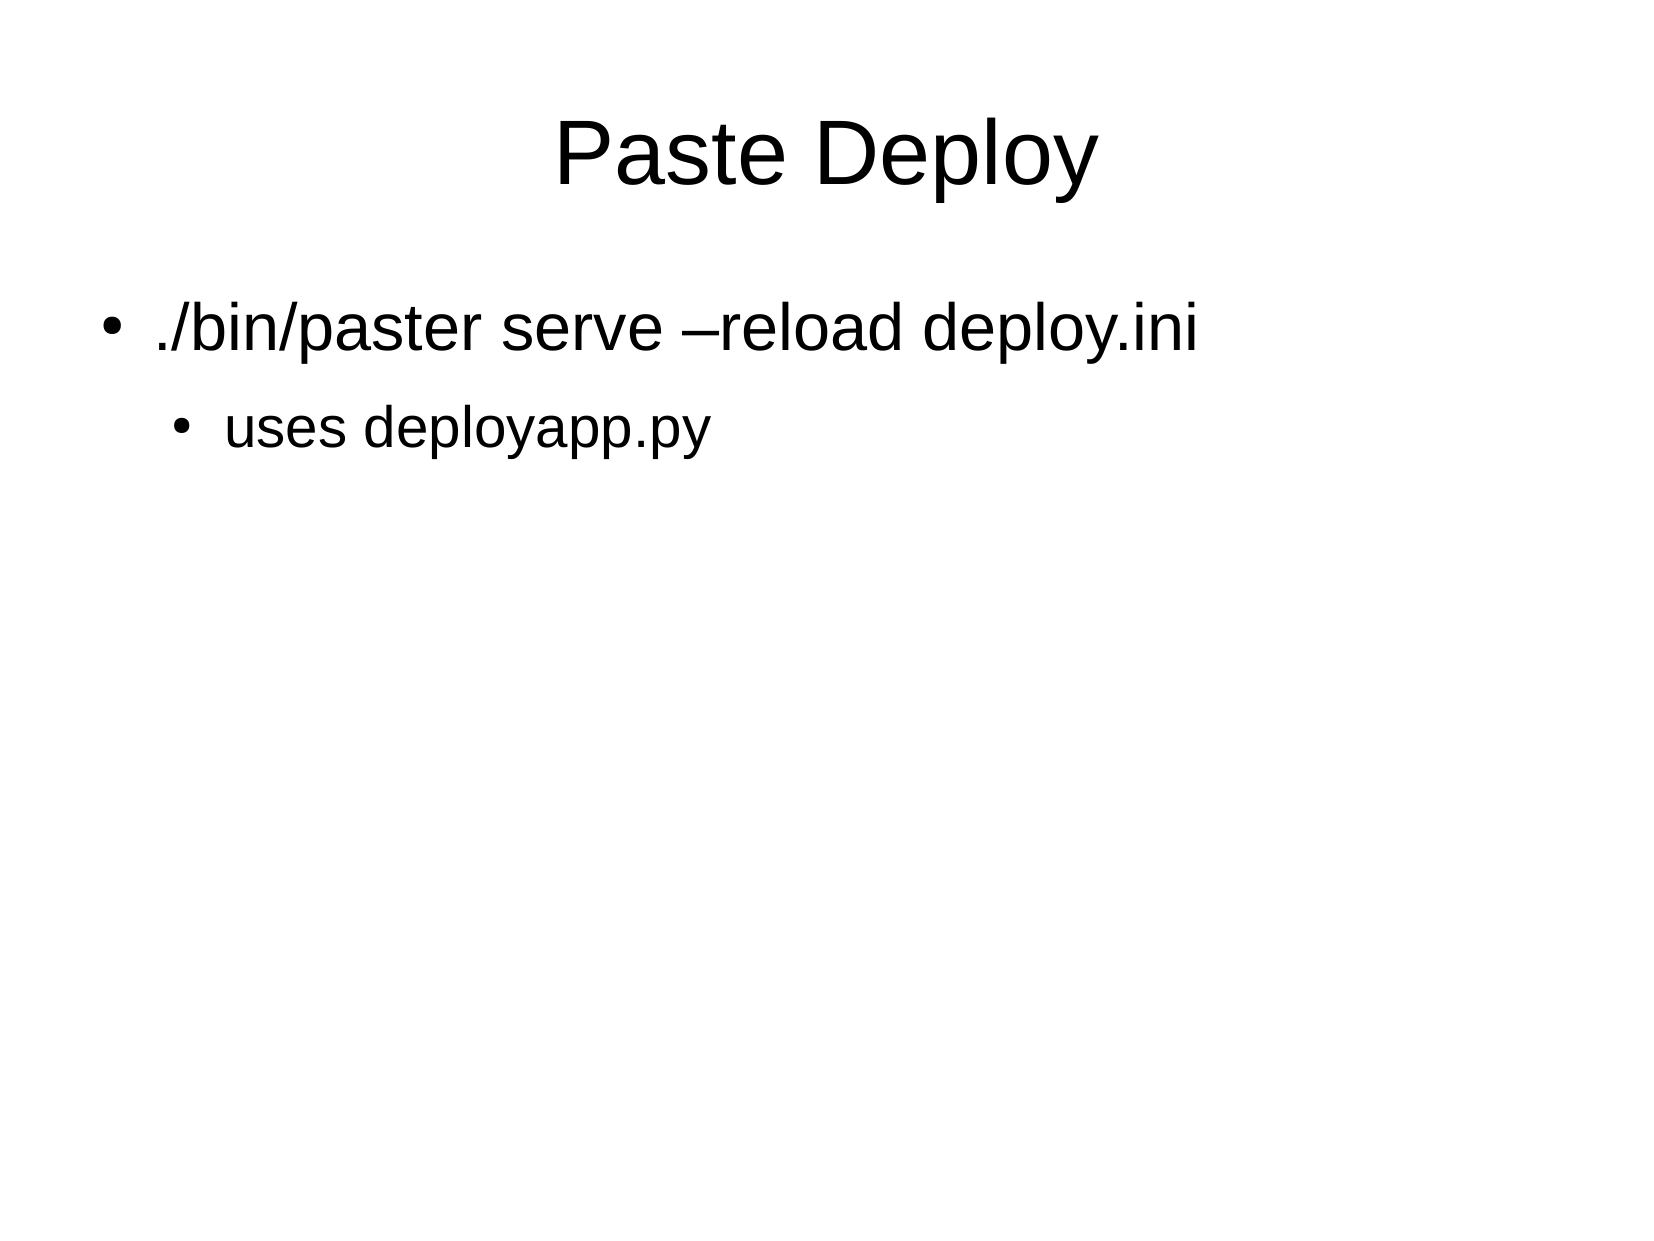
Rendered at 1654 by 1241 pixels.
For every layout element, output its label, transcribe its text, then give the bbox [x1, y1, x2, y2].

list ./bin/paster serve –reload deploy.ini uses deployapp.py [82, 290, 1571, 1109]
title Paste Deploy [82, 49, 1571, 257]
